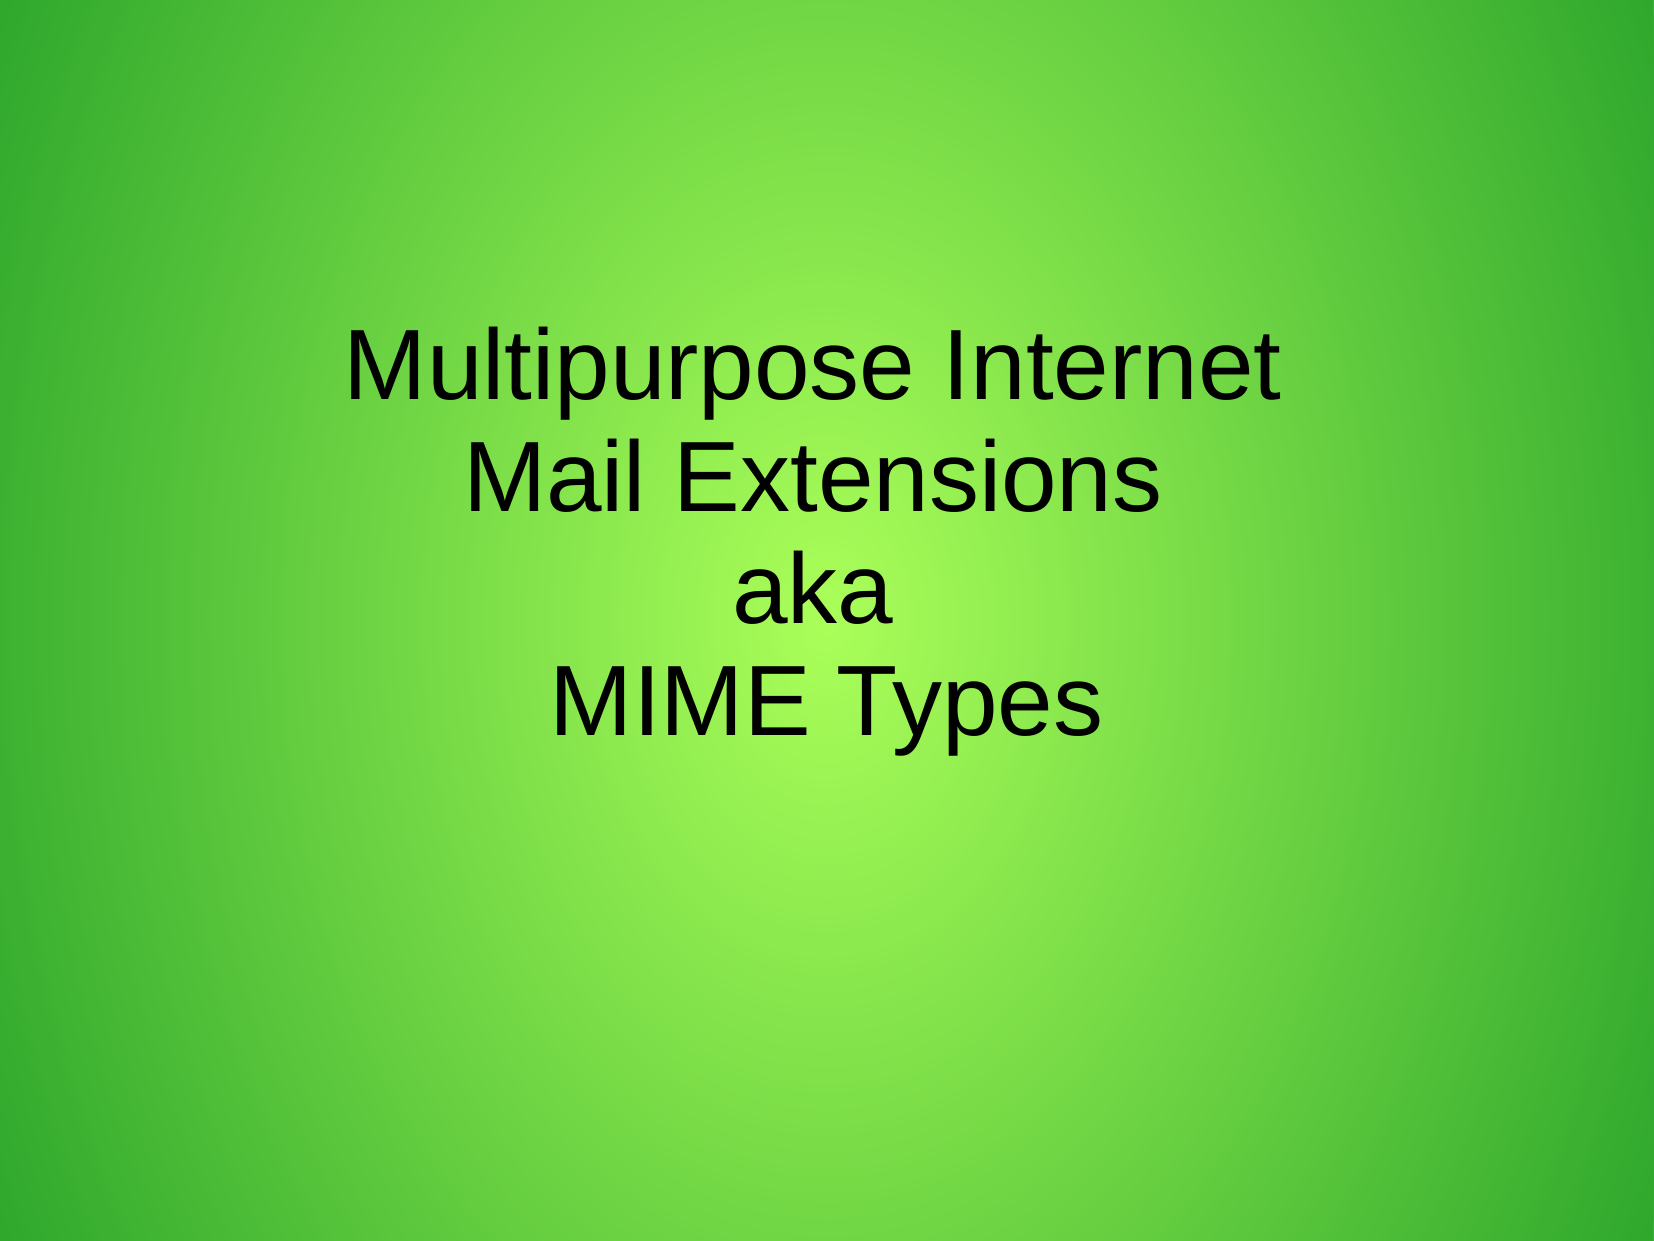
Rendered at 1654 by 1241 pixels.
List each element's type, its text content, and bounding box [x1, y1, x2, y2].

subtitle Multipurpose Internet Mail Extensions aka MIME Types [82, 47, 1571, 1019]
